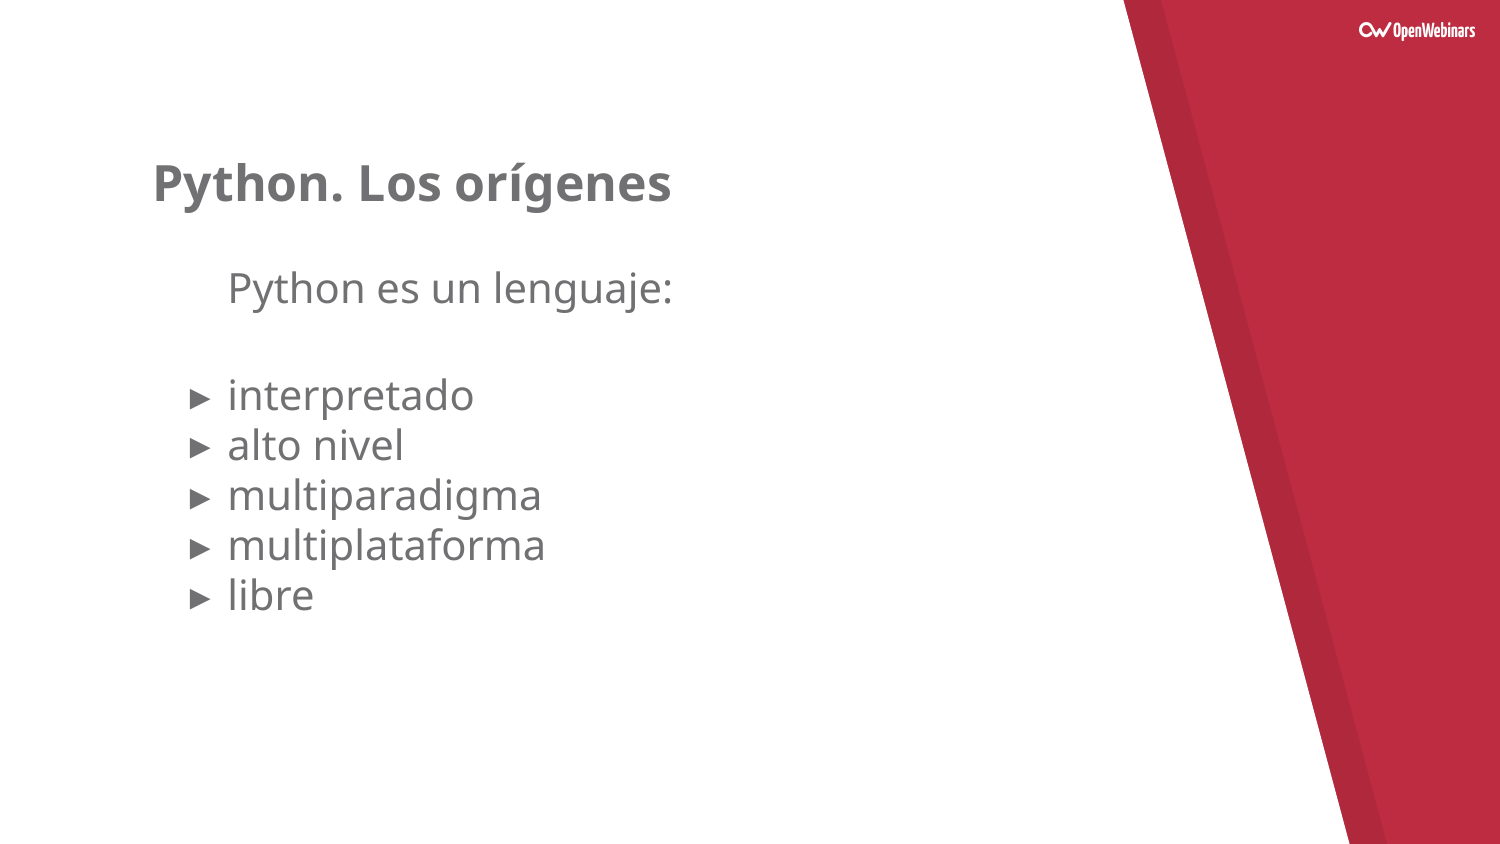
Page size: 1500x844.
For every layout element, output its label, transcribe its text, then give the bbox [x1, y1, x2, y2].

picture [1359, 22, 1475, 41]
title Python. Los orígenes [137, 146, 1011, 227]
list Python es un lenguaje: interpretado alto nivel multiparadigma multiplataforma libre [137, 246, 1011, 617]
